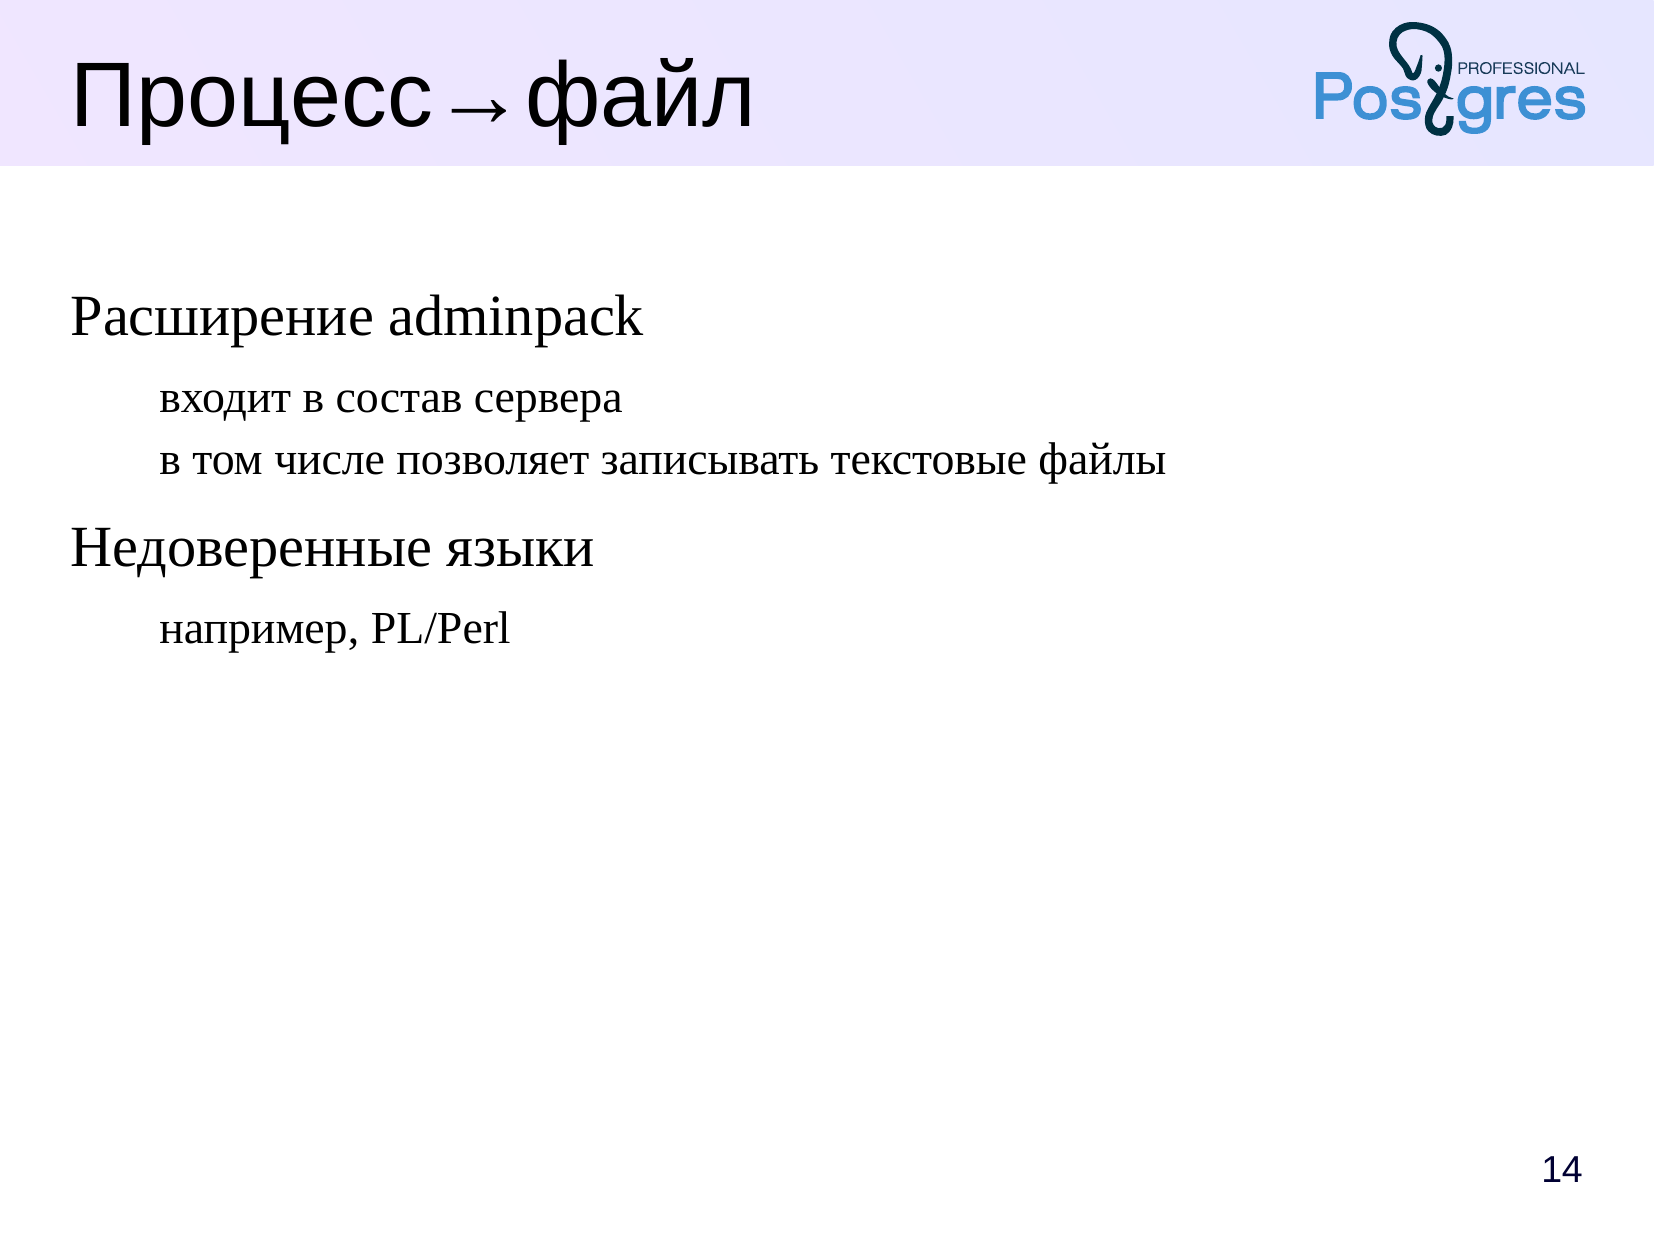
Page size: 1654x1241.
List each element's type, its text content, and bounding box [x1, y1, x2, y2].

list Расширение adminpack входит в состав сервера в том числе позволяет записывать текстовые файлы Недоверенные языки например, PL/Perl [70, 283, 1583, 1141]
title Процесс→файл [70, 43, 1241, 147]
